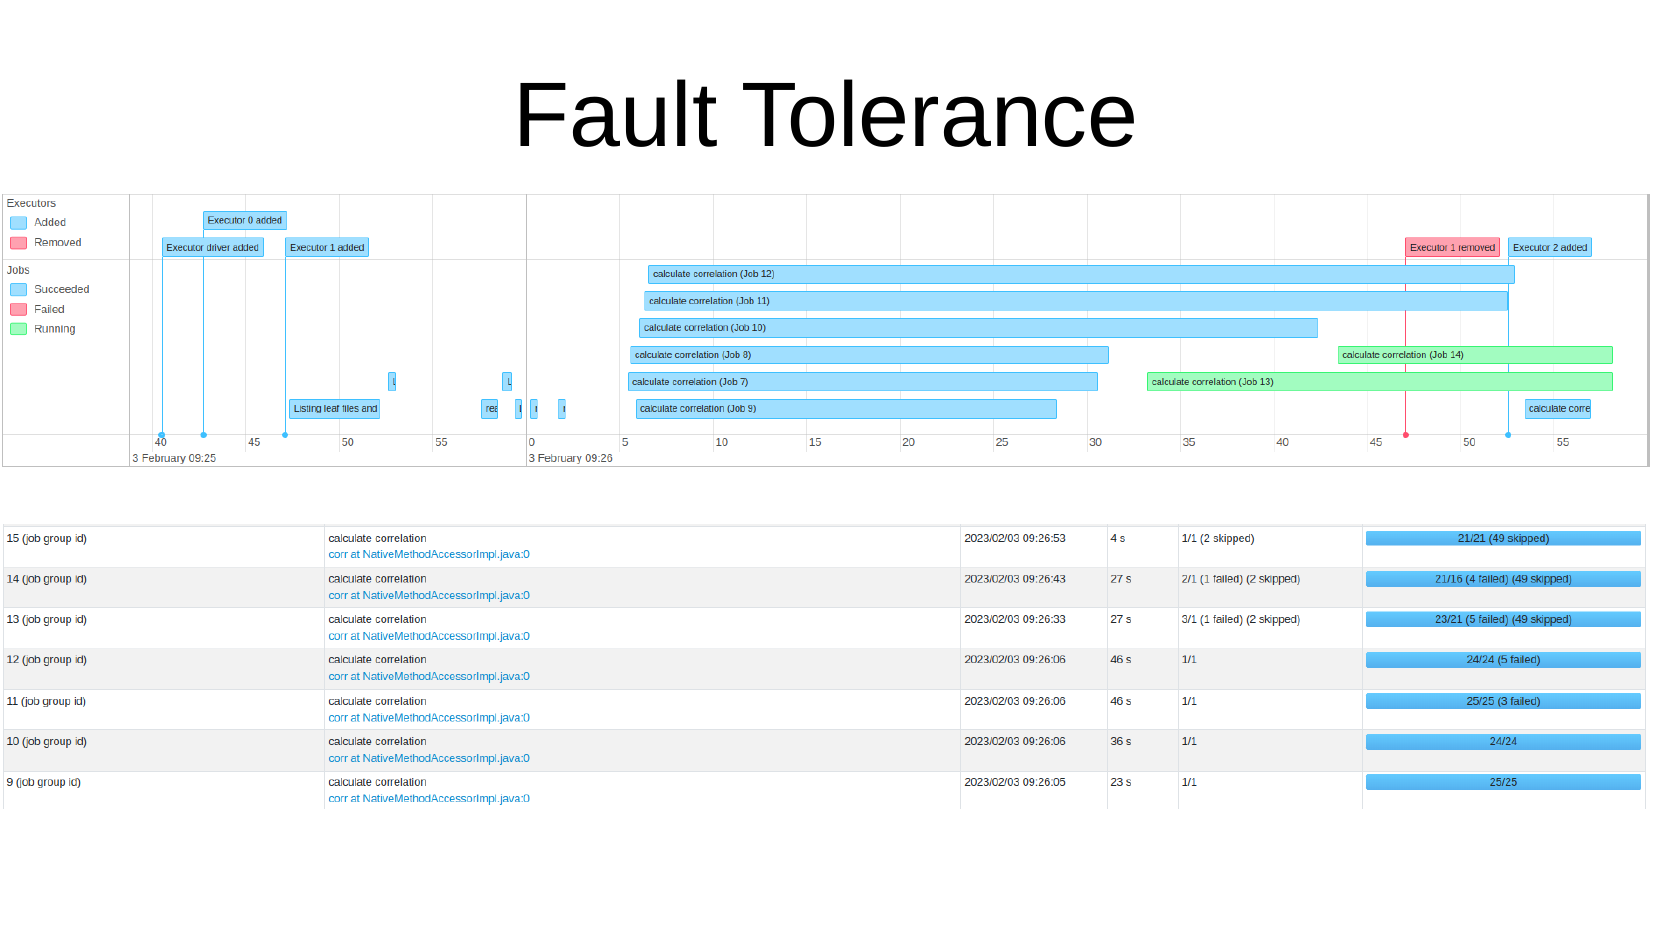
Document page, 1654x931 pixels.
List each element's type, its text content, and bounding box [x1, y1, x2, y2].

picture [0, 187, 1654, 478]
title Fault Tolerance [82, 37, 1571, 187]
picture [0, 524, 1654, 809]
